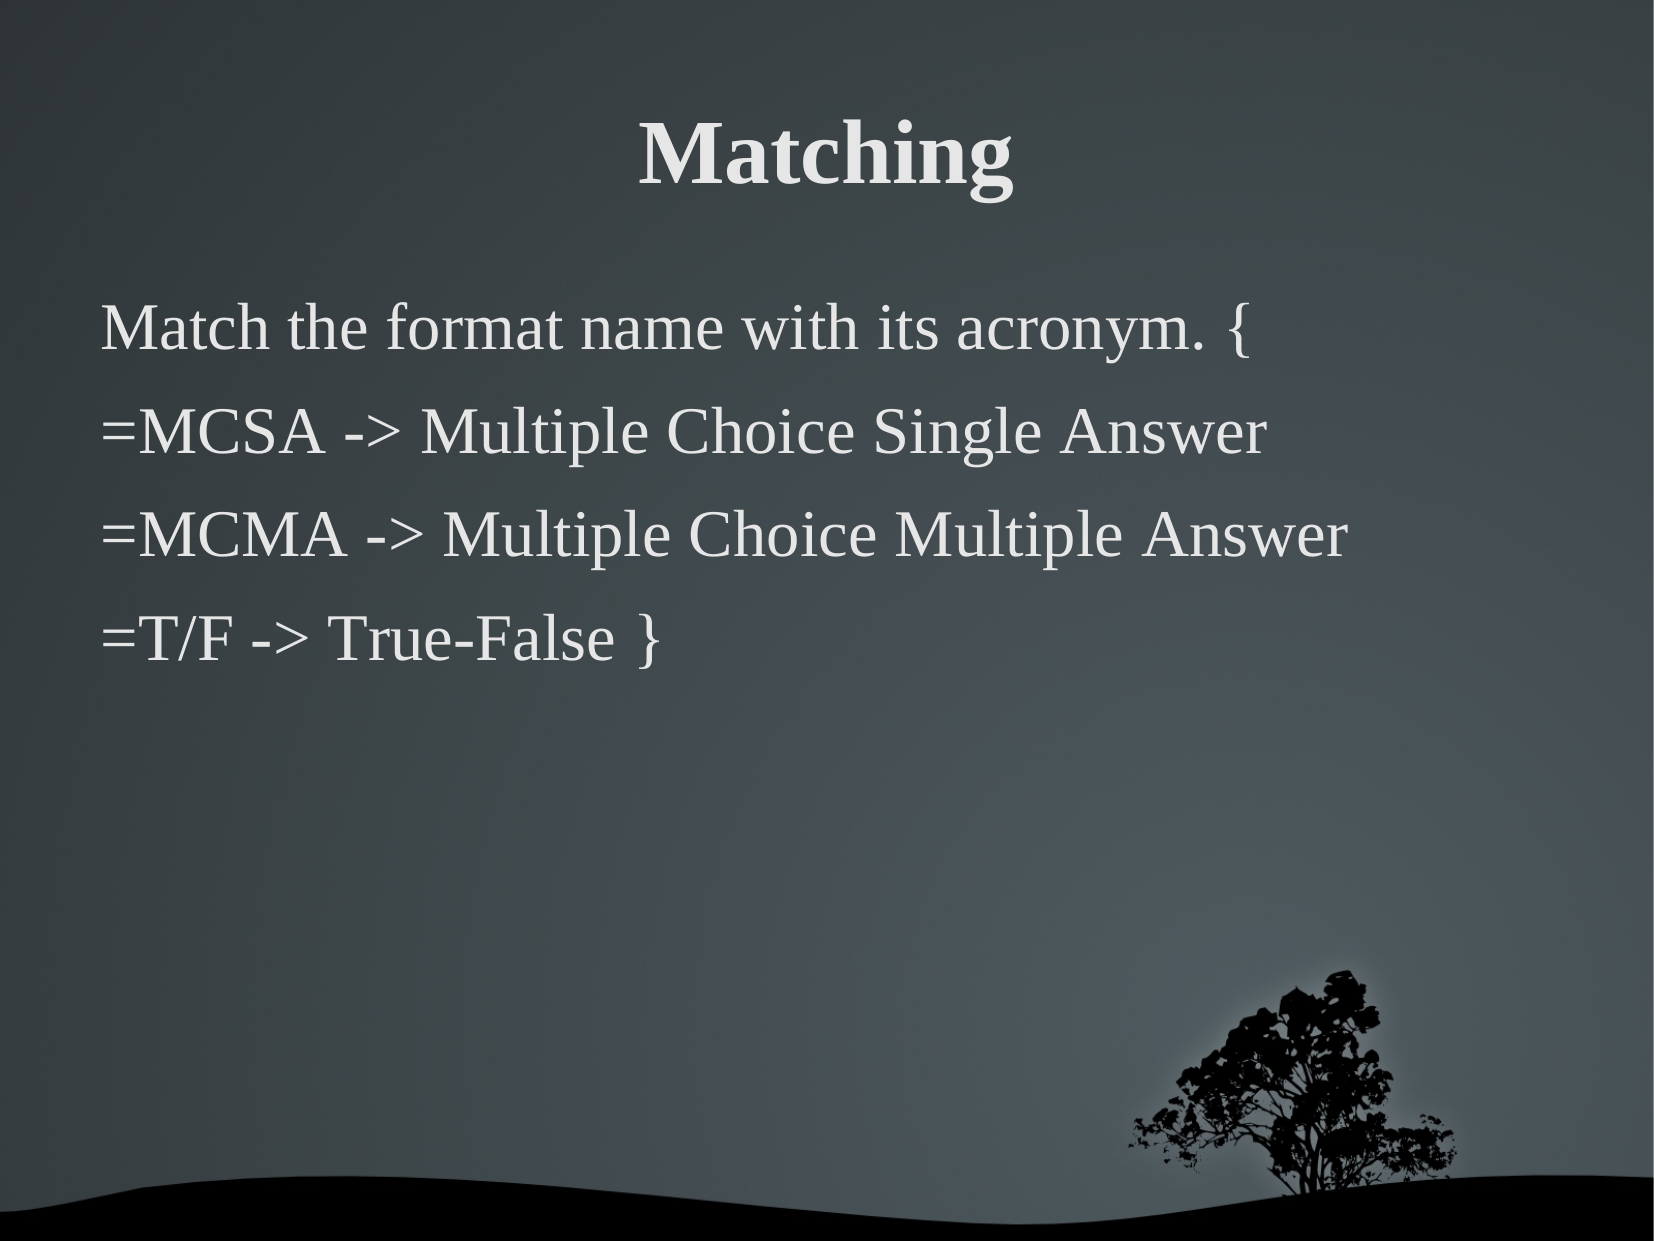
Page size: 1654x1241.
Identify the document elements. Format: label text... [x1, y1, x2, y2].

list Match the format name with its acronym. { =MCSA -> Multiple Choice Single Answer =MCMA -> Multiple Choice Multiple Answer =T/F -> True-False } [82, 290, 1571, 1094]
picture [0, 0, 1654, 1241]
title Matching [82, 56, 1571, 250]
